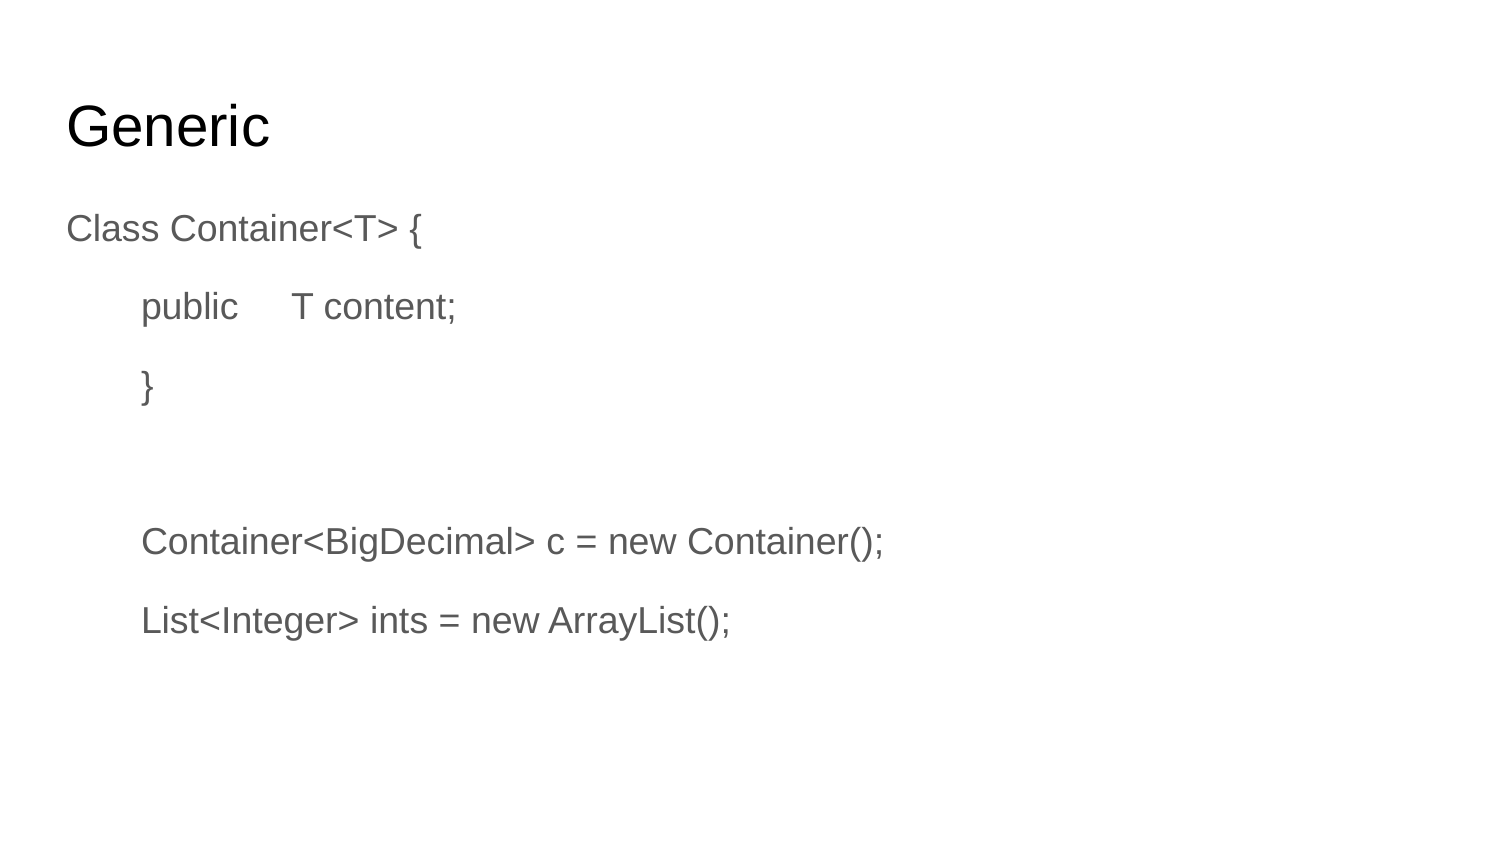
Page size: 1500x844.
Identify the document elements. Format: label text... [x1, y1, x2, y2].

title Generic [51, 72, 1449, 167]
list Class Container<T> { public T content; } Container<BigDecimal> c = new Container(); List<Integer> ints = new ArrayList(); [51, 189, 1172, 750]
